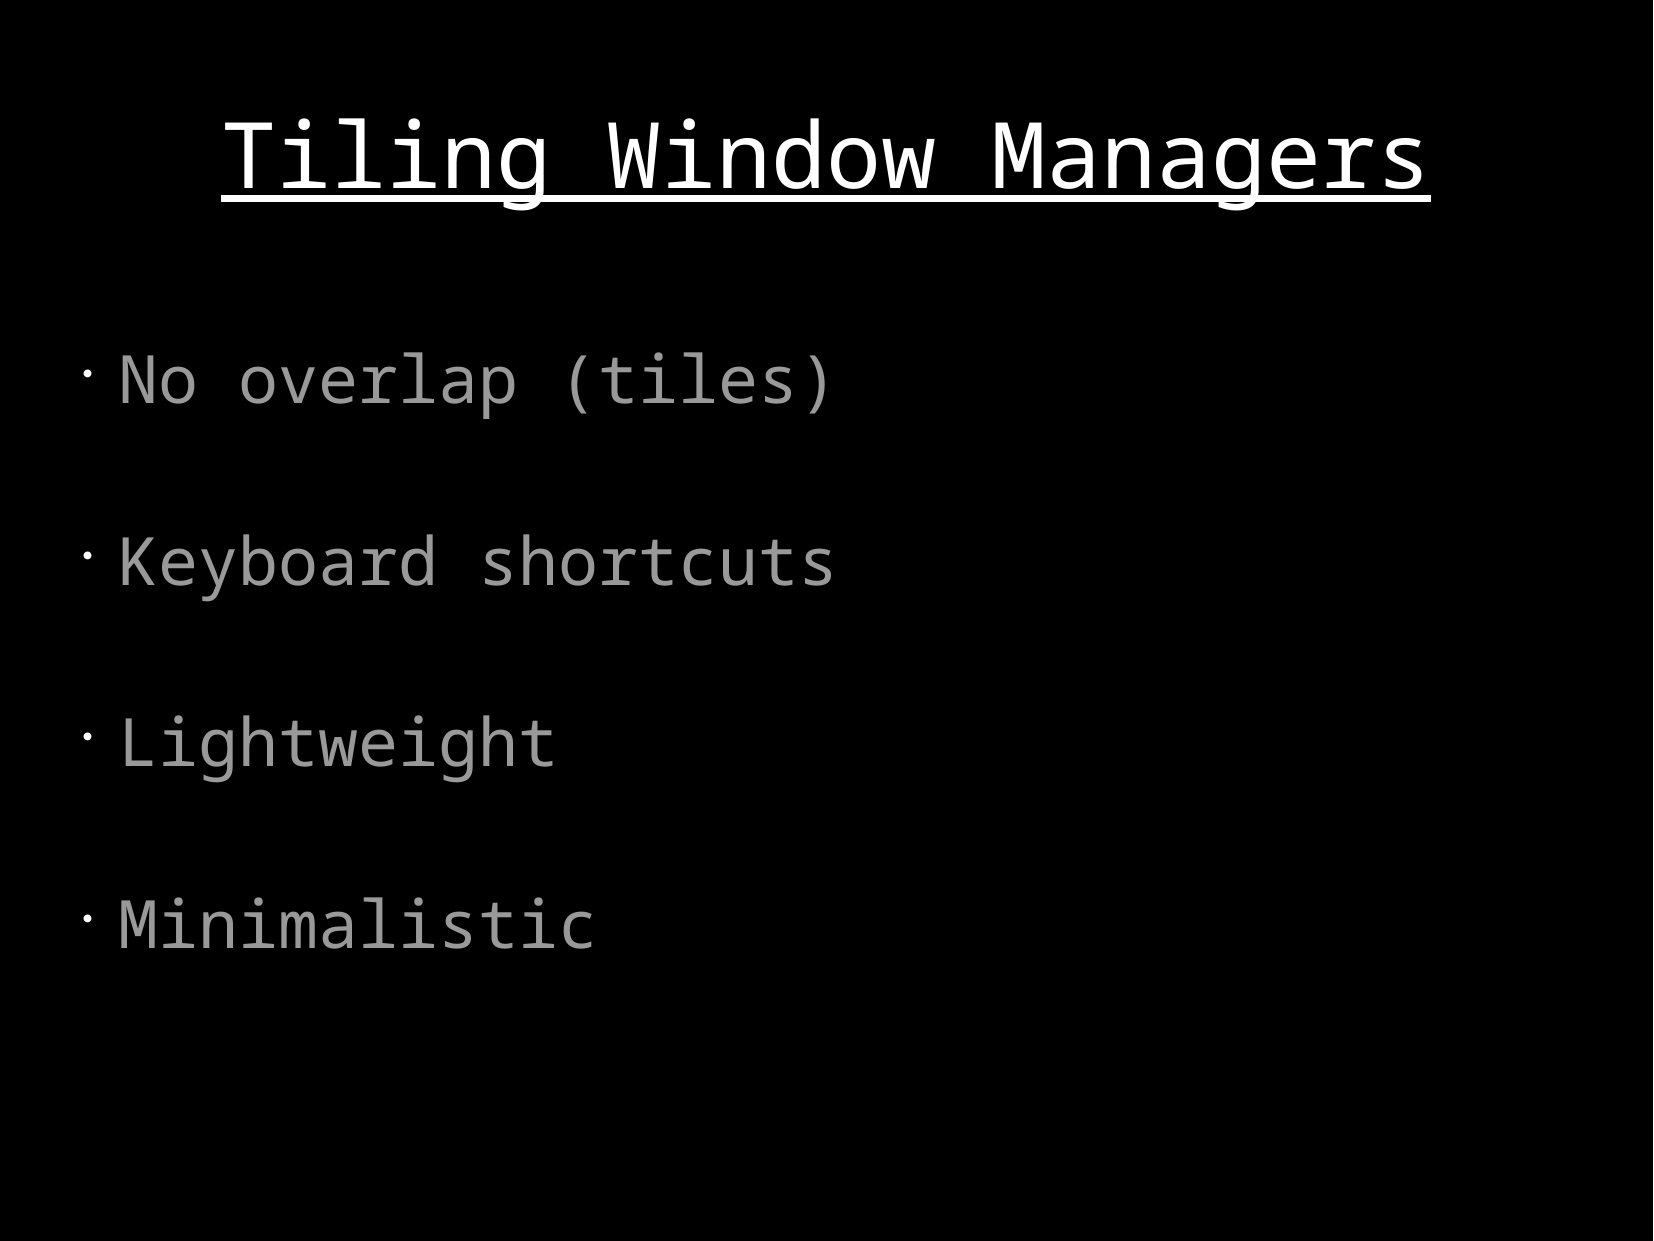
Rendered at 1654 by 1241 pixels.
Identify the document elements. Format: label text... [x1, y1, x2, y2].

subtitle No overlap (tiles) Keyboard shortcuts Lightweight Minimalistic [82, 290, 1571, 1010]
title Tiling Window Managers [82, 49, 1571, 257]
